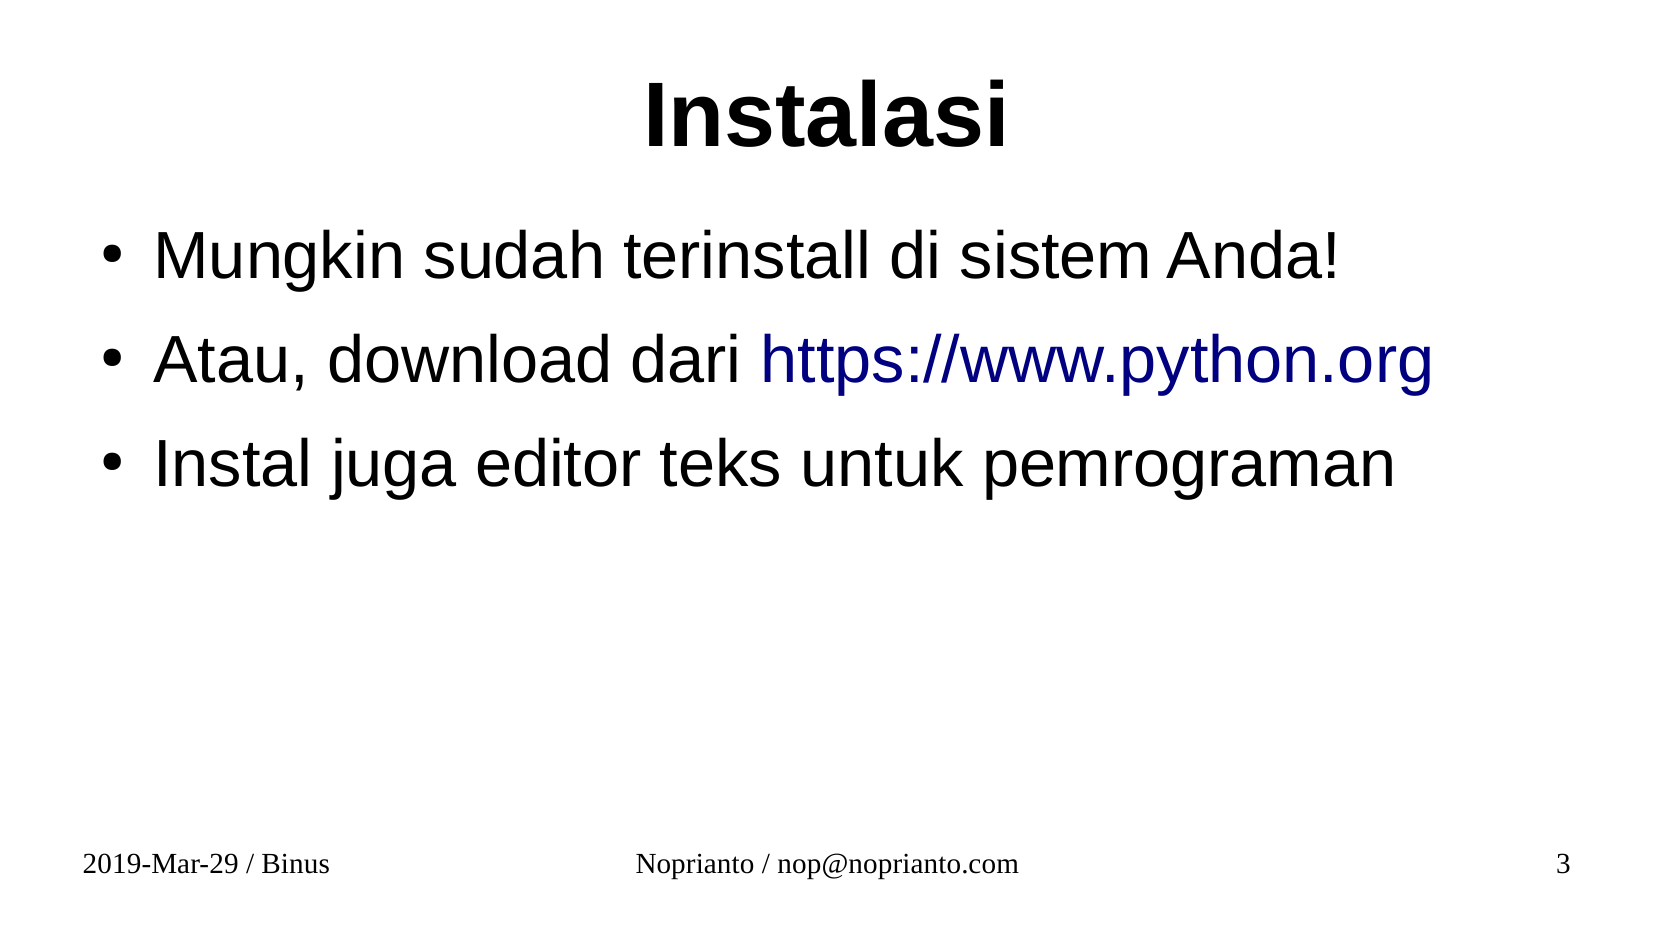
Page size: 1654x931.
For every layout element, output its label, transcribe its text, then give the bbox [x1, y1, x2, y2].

title Instalasi [82, 37, 1571, 193]
list Mungkin sudah terinstall di sistem Anda! Atau, download dari https://www.python.org Instal juga editor teks untuk pemrograman [82, 217, 1571, 758]
